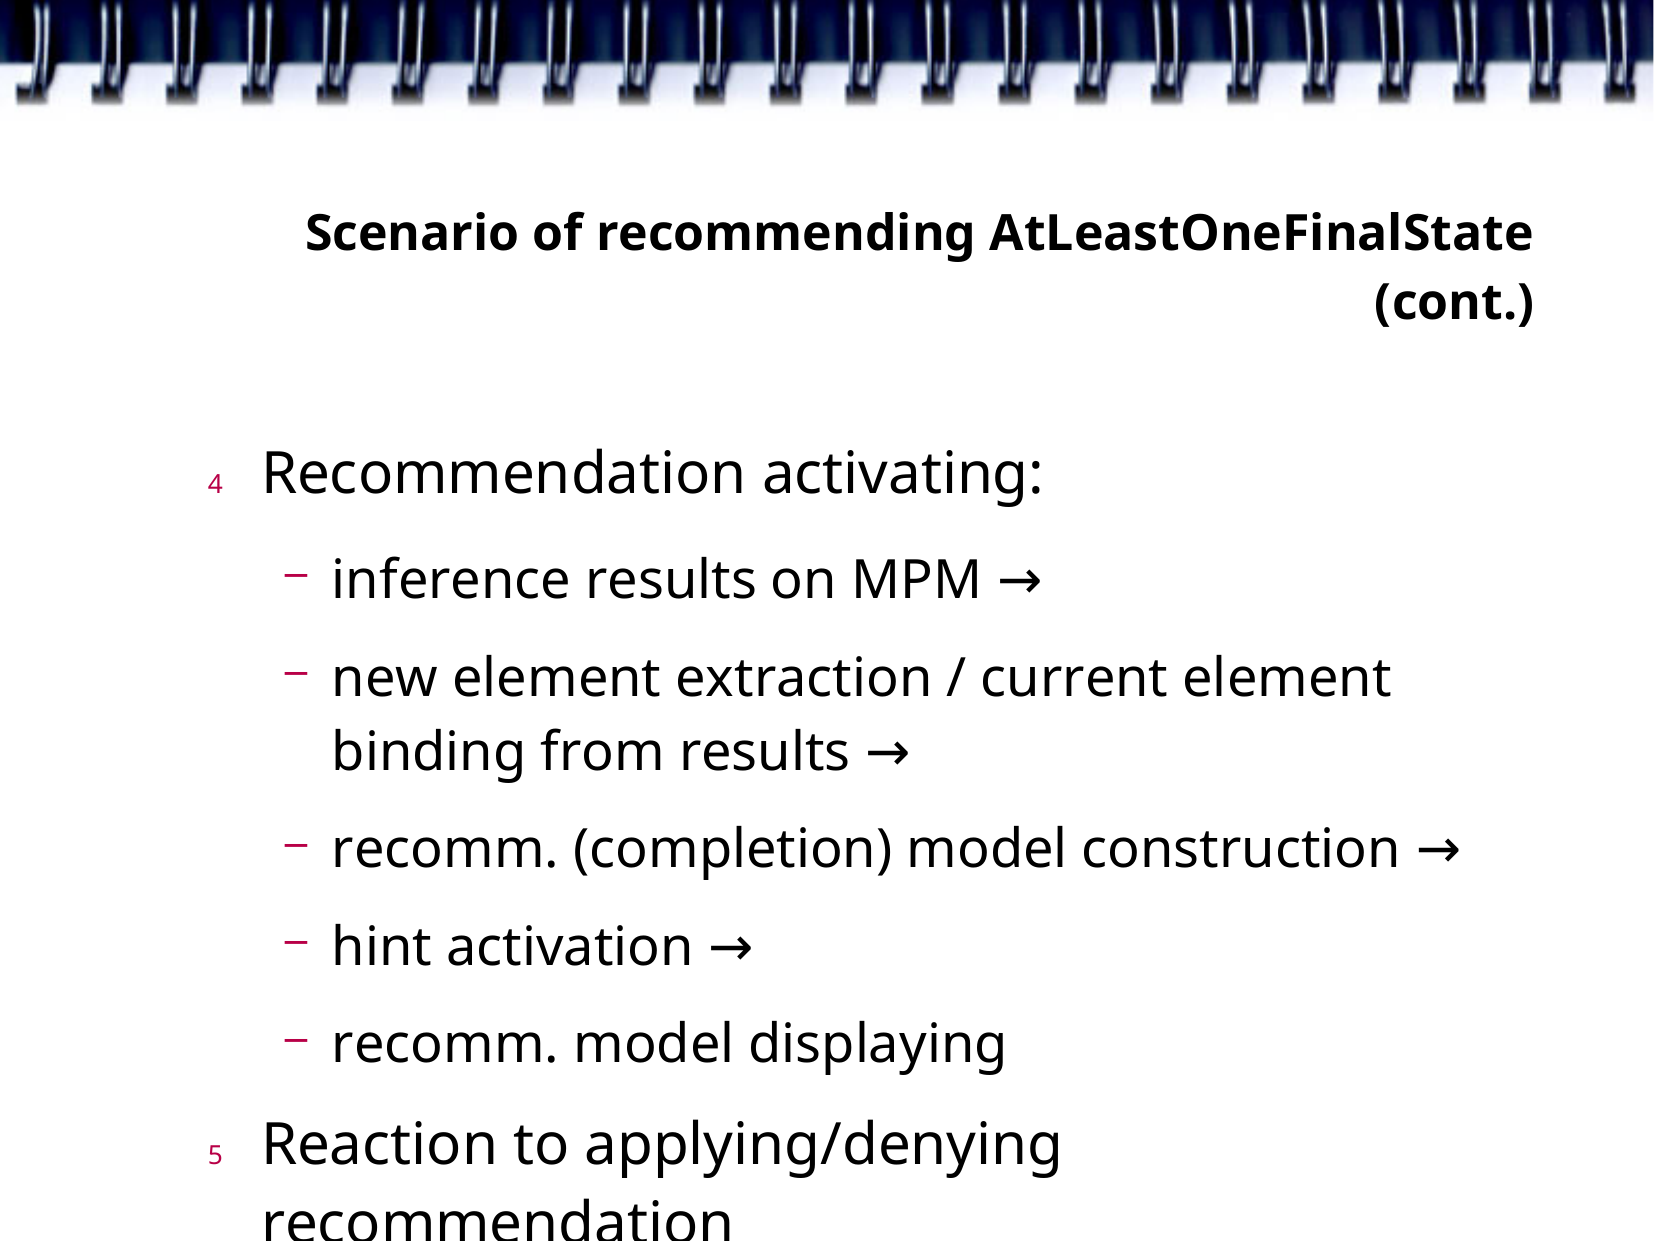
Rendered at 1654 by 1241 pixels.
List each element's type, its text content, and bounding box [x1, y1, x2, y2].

picture [0, 0, 1654, 121]
list Recommendation activating: inference results on MPM → new element extraction / current element binding from results → recomm. (completion) model construction → hint activation → recomm. model displaying Reaction to applying/denying recommendation [190, 431, 1472, 1234]
title Scenario of recommending AtLeastOneFinalState (cont.) [139, 161, 1535, 370]
